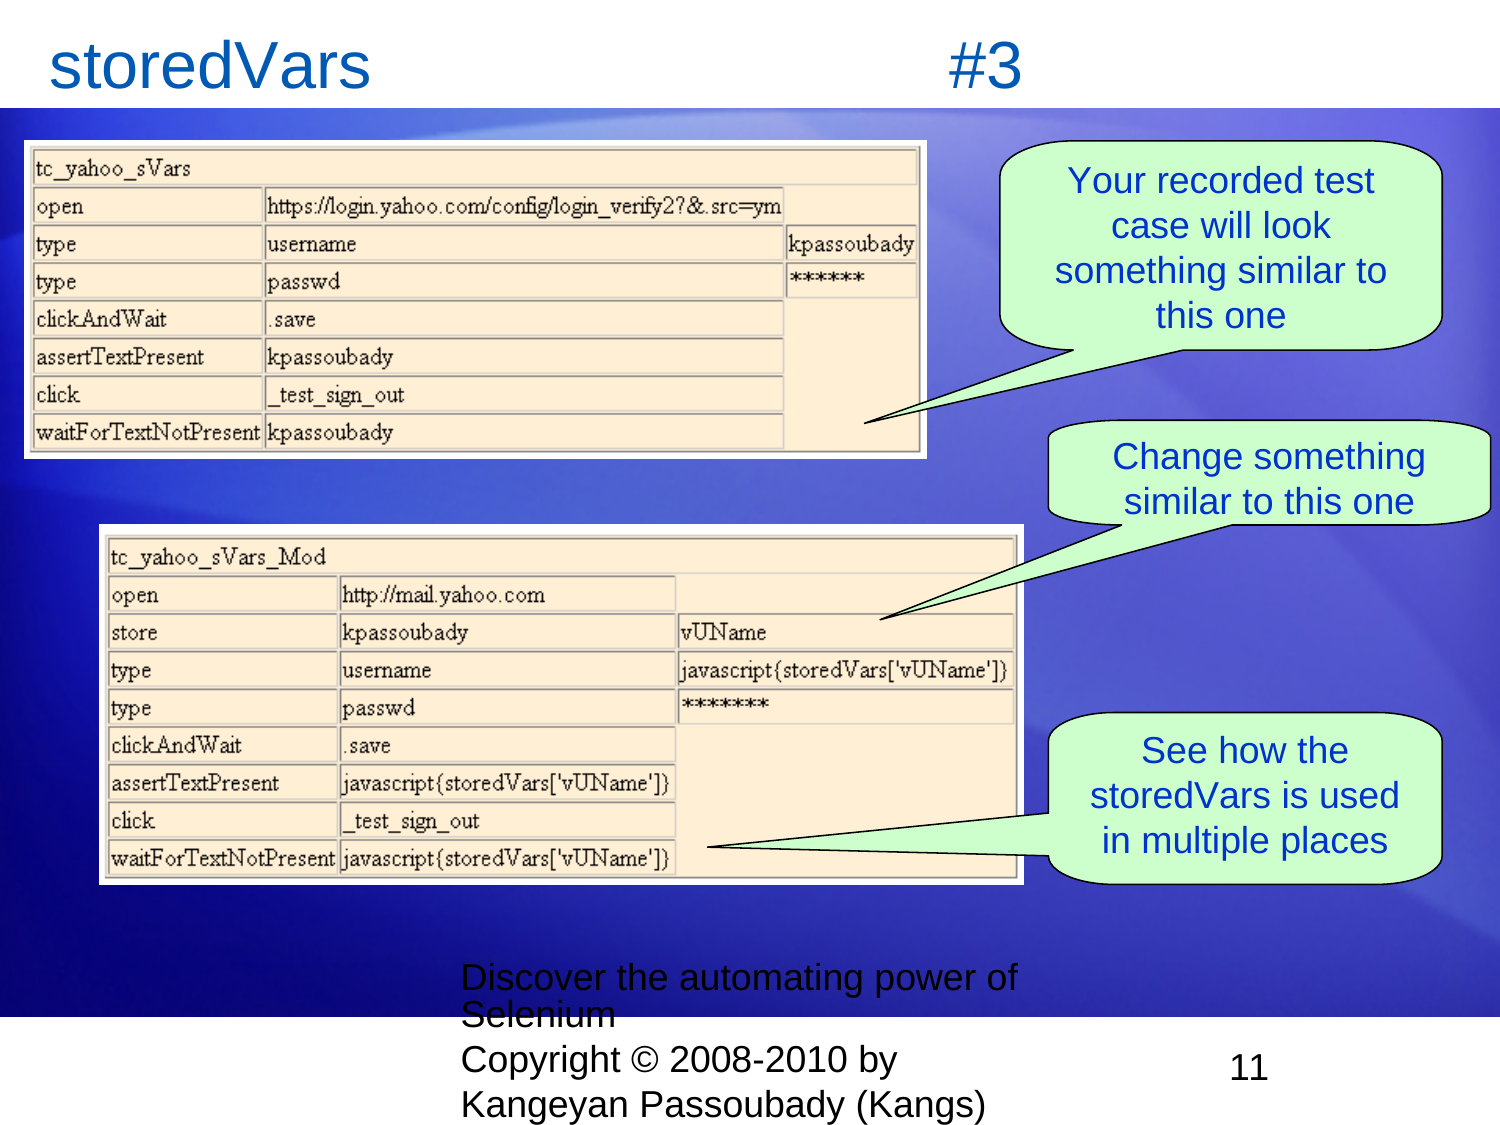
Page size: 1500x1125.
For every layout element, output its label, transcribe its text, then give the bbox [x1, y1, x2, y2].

picture [0, 108, 1500, 1017]
picture [490, 1009, 501, 1015]
picture [541, 1009, 550, 1017]
text_box See how the storedVars is used in multiple places [707, 712, 1443, 885]
picture [519, 1009, 530, 1015]
text_box Your recorded test case will look something similar to this one [864, 140, 1443, 424]
picture [602, 1009, 610, 1017]
title storedVars #3 [35, 11, 1500, 112]
picture [591, 1009, 599, 1017]
text_box Change something similar to this one [879, 420, 1491, 620]
